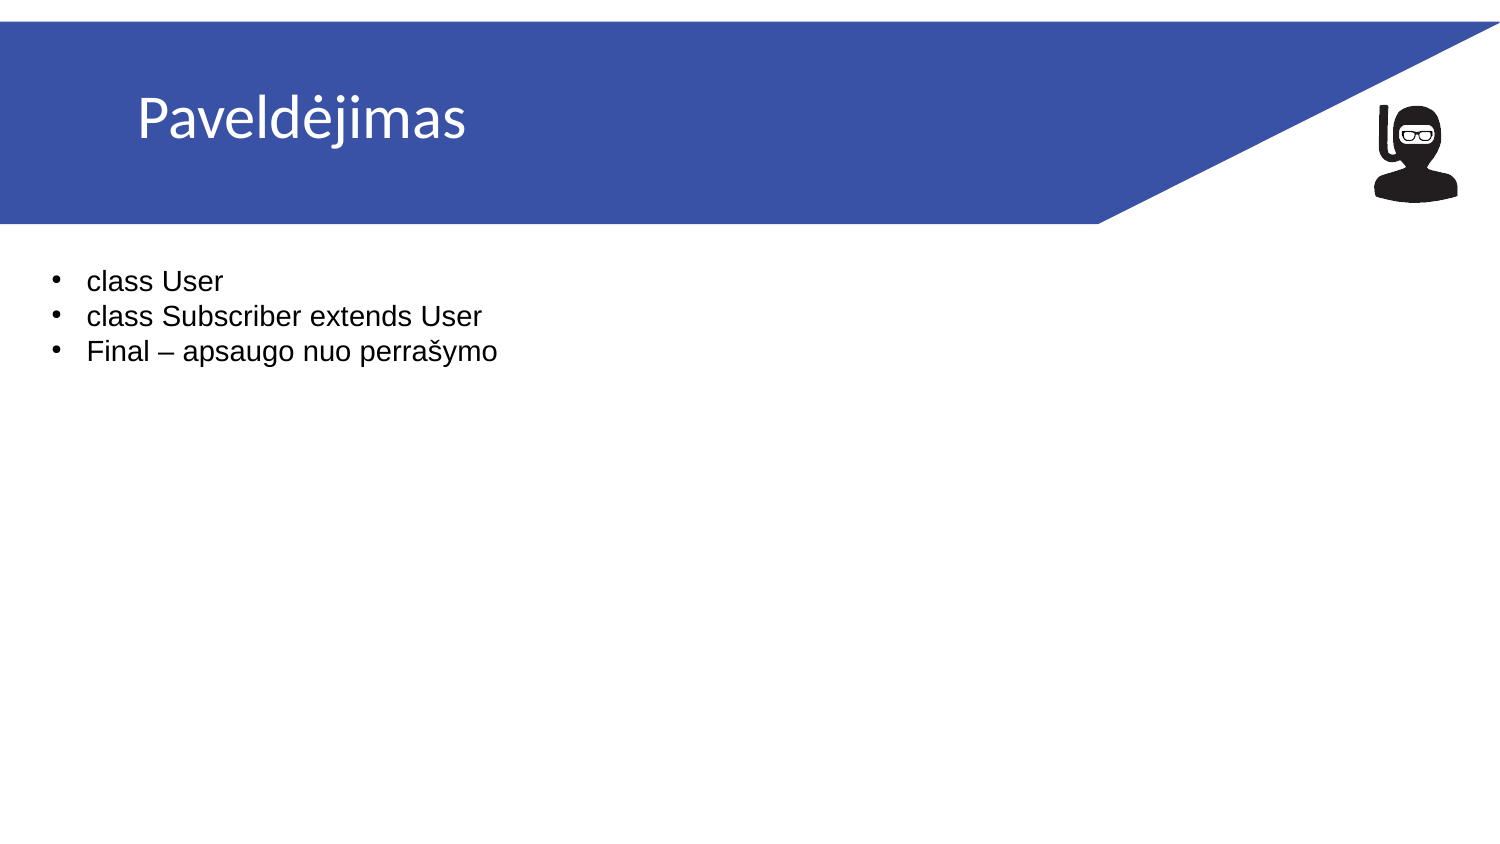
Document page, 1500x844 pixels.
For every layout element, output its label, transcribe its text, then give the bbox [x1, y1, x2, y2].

title Paveldėjimas [122, 72, 1326, 167]
text_box [1096, 111, 1500, 227]
text_box [1404, 23, 1500, 72]
picture [1326, 72, 1500, 211]
text_box class User class Subscriber extends User Final – apsaugo nuo perrašymo [36, 247, 1389, 789]
